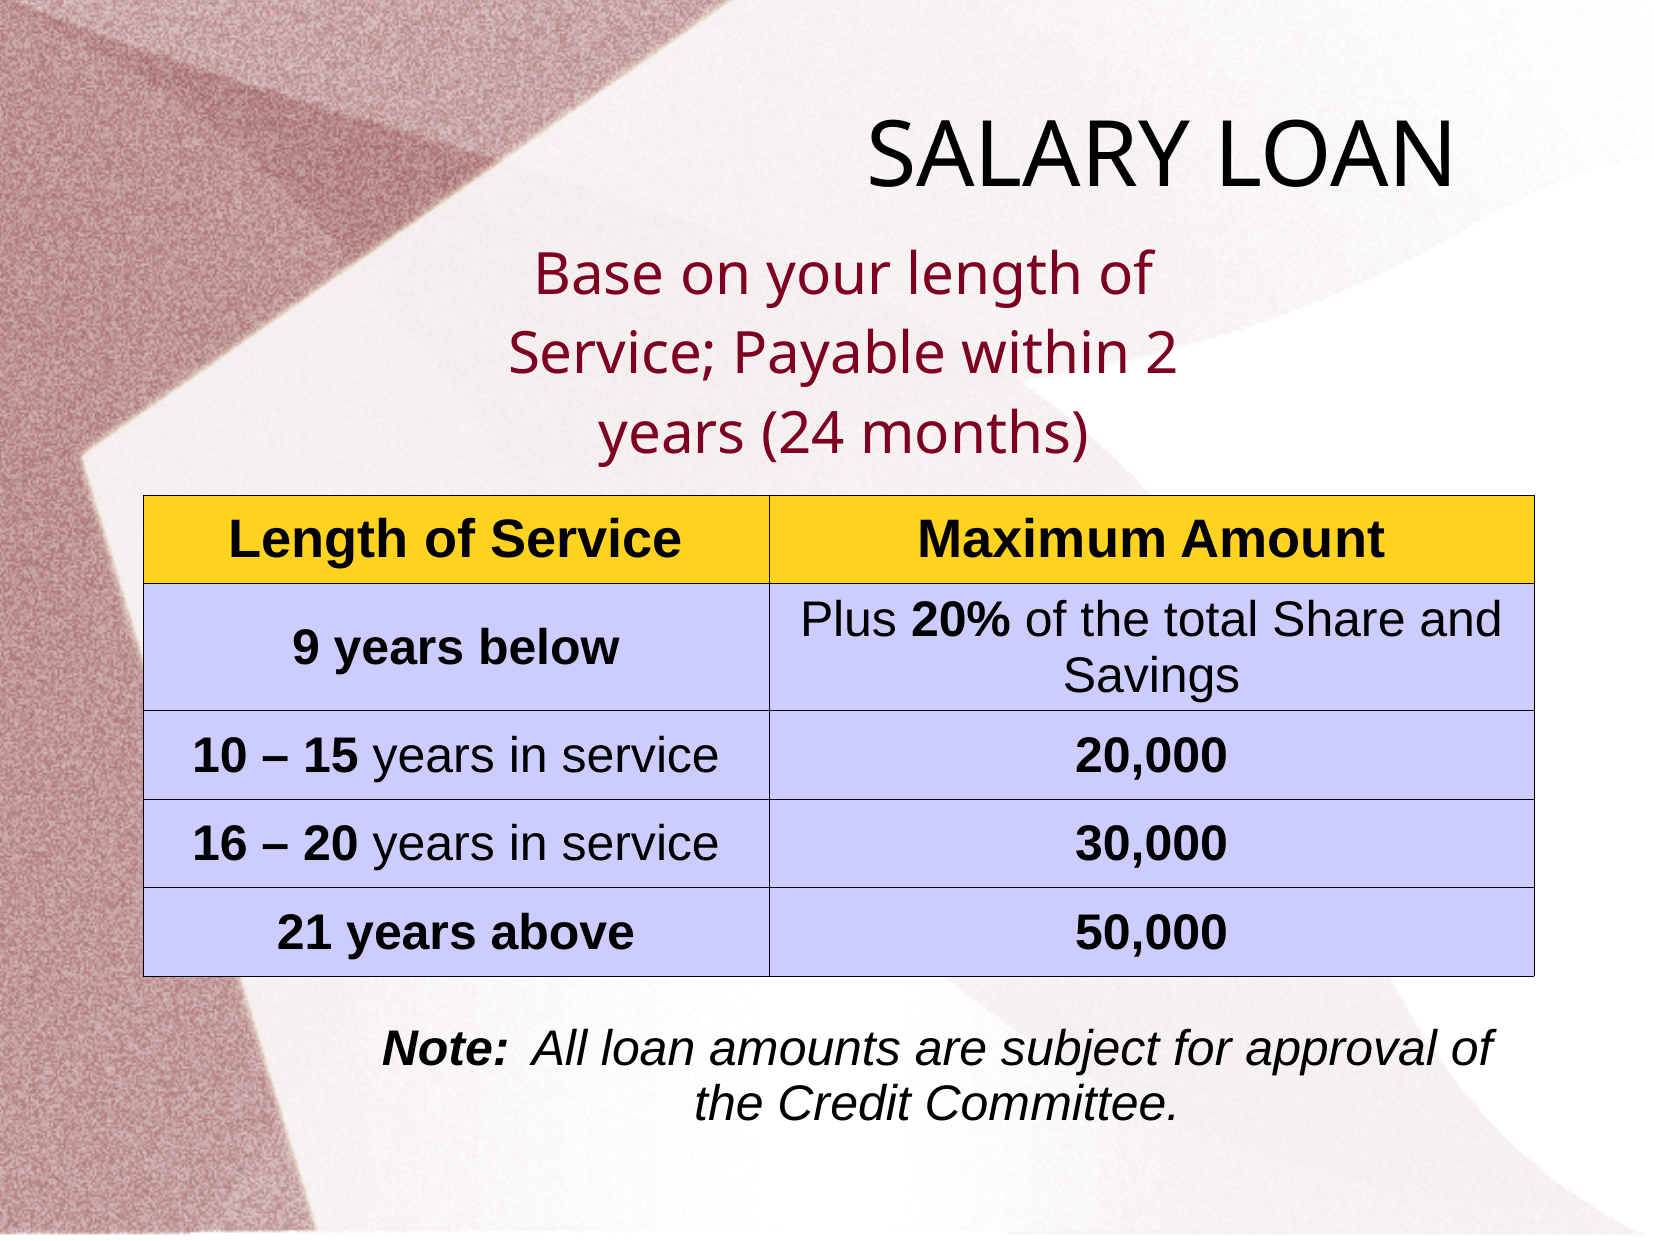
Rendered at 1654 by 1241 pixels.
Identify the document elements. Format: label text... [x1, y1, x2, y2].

table_cell 30,000 [770, 800, 1534, 887]
table_cell 50,000 [770, 888, 1534, 976]
table_cell 9 years below [144, 584, 769, 710]
picture [0, 0, 1654, 1241]
table_cell Plus 20% of the total Share and Savings [770, 584, 1534, 710]
table_cell 21 years above [144, 888, 769, 976]
table_header Length of Service [144, 496, 769, 583]
table_cell 20,000 [770, 711, 1534, 799]
text_box SALARY LOAN [712, 80, 1613, 226]
table_cell 16 – 20 years in service [144, 800, 769, 887]
table_cell 10 – 15 years in service [144, 711, 769, 799]
text_box Note: All loan amounts are subject for approval of the Credit Committee. [337, 1012, 1538, 1140]
table_header Maximum Amount [770, 496, 1534, 583]
text_box Base on your length of Service; Payable within 2 years (24 months) [412, 225, 1276, 495]
